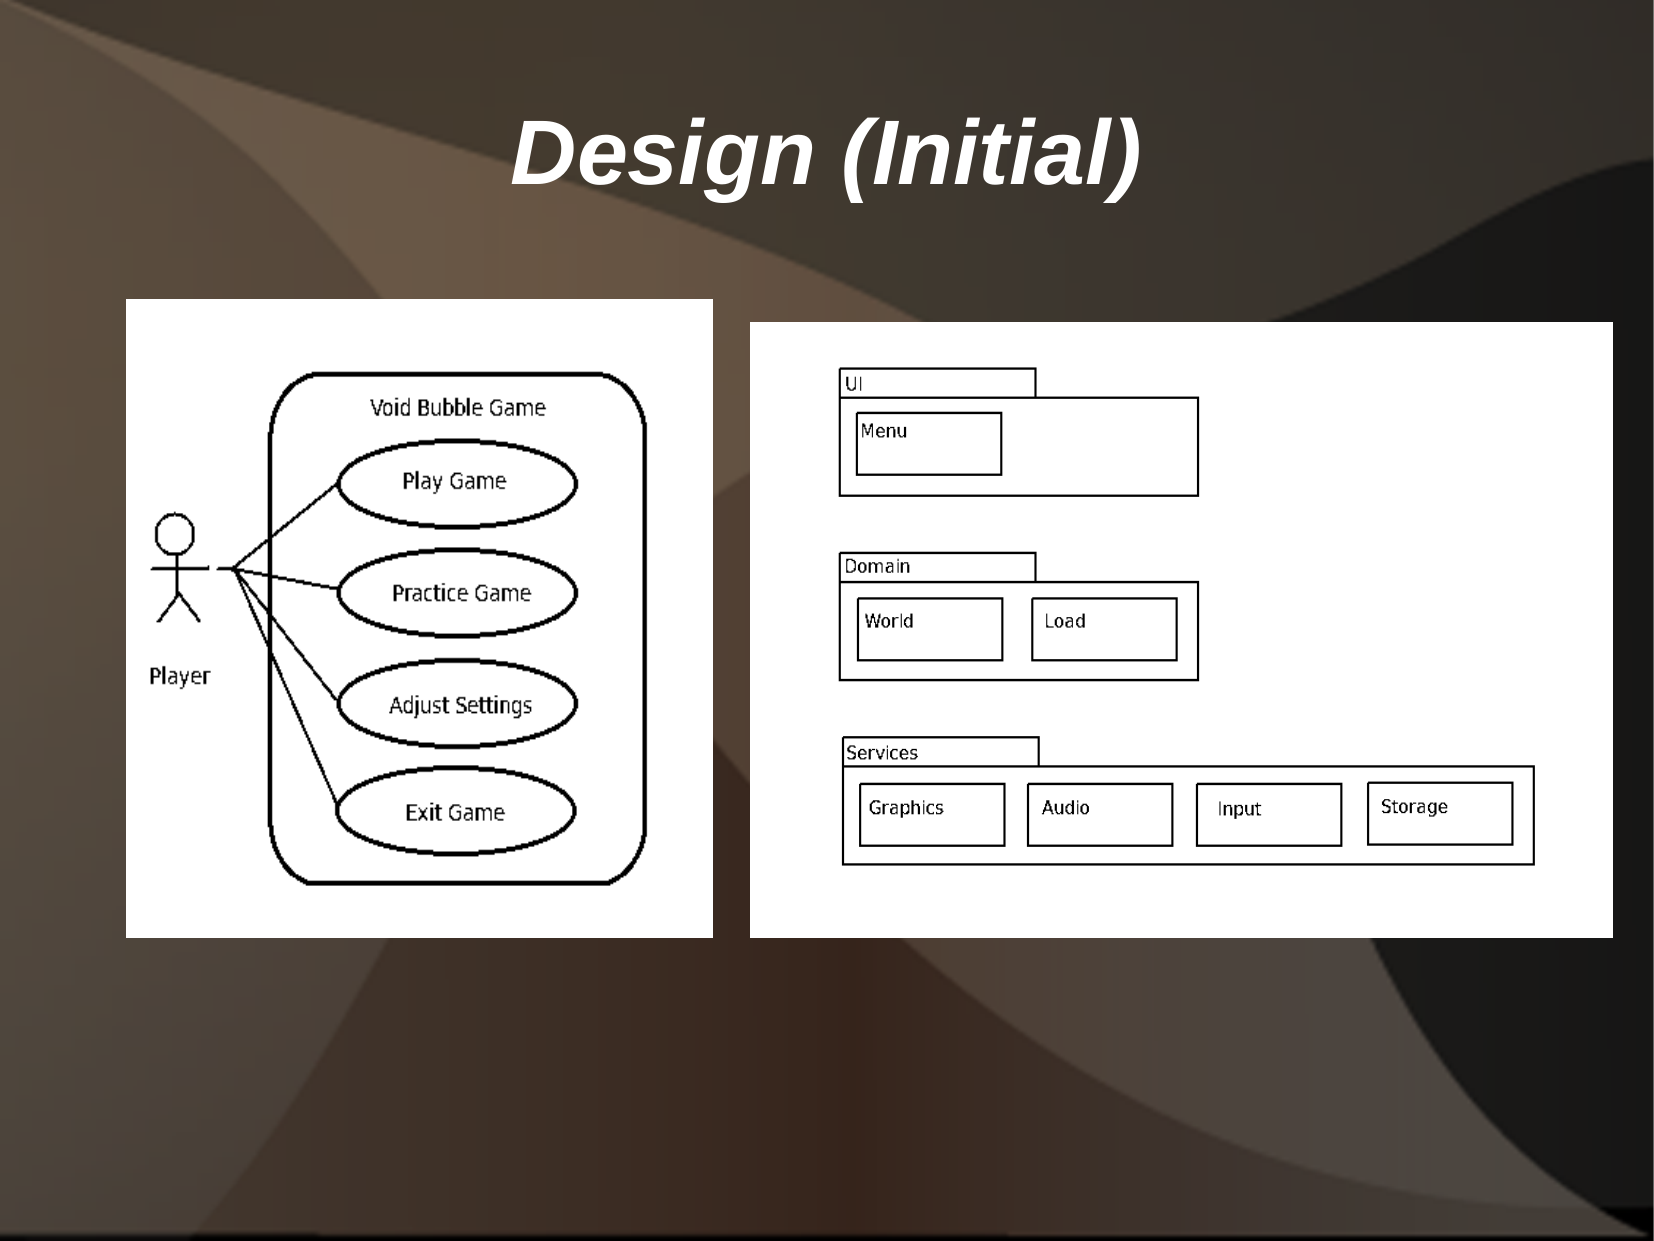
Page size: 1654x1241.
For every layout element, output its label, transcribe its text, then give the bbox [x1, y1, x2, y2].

title Design (Initial) [82, 49, 1571, 257]
picture [0, 0, 1654, 1241]
